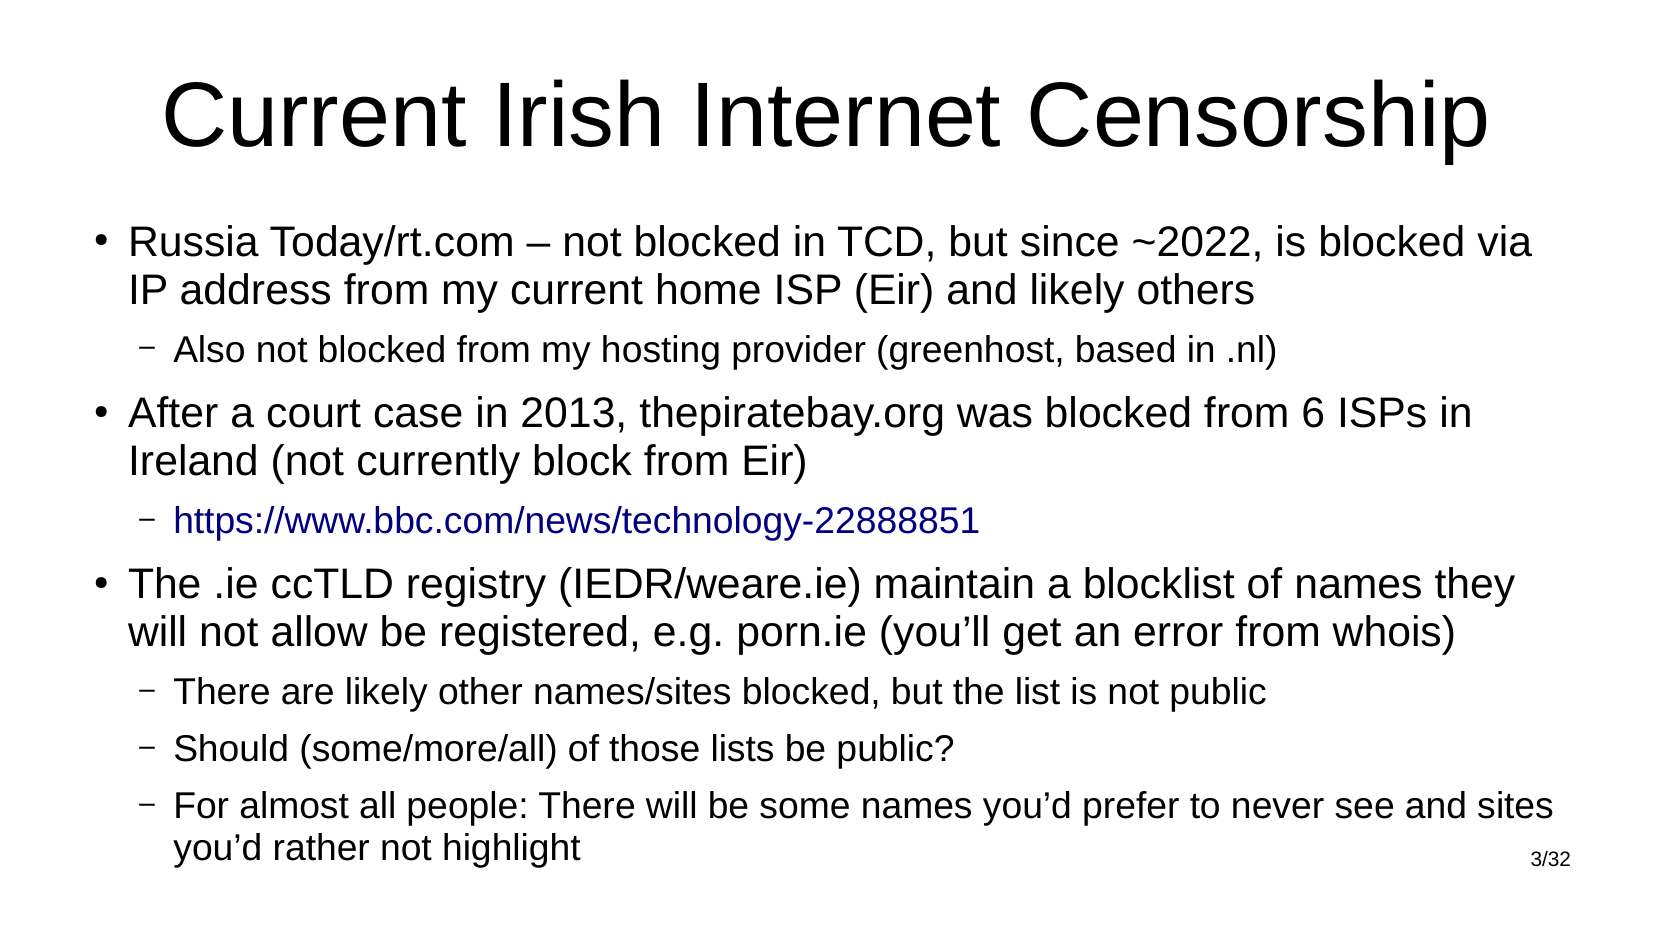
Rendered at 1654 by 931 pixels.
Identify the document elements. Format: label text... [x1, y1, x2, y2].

title Current Irish Internet Censorship [82, 37, 1571, 193]
list Russia Today/rt.com – not blocked in TCD, but since ~2022, is blocked via IP address from my current home ISP (Eir) and likely others Also not blocked from my hosting provider (greenhost, based in .nl) After a court case in 2013, thepiratebay.org was blocked from 6 ISPs in Ireland (not currently block from Eir) https://www.bbc.com/news/technology-22888851 The .ie ccTLD registry (IEDR/weare.ie) maintain a blocklist of names they will not allow be registered, e.g. porn.ie (you’ll get an error from whois) There are likely other names/sites blocked, but the list is not public Should (some/more/all) of those lists be public? For almost all people: There will be some names you’d prefer to never see and sites you’d rather not highlight [82, 217, 1571, 875]
